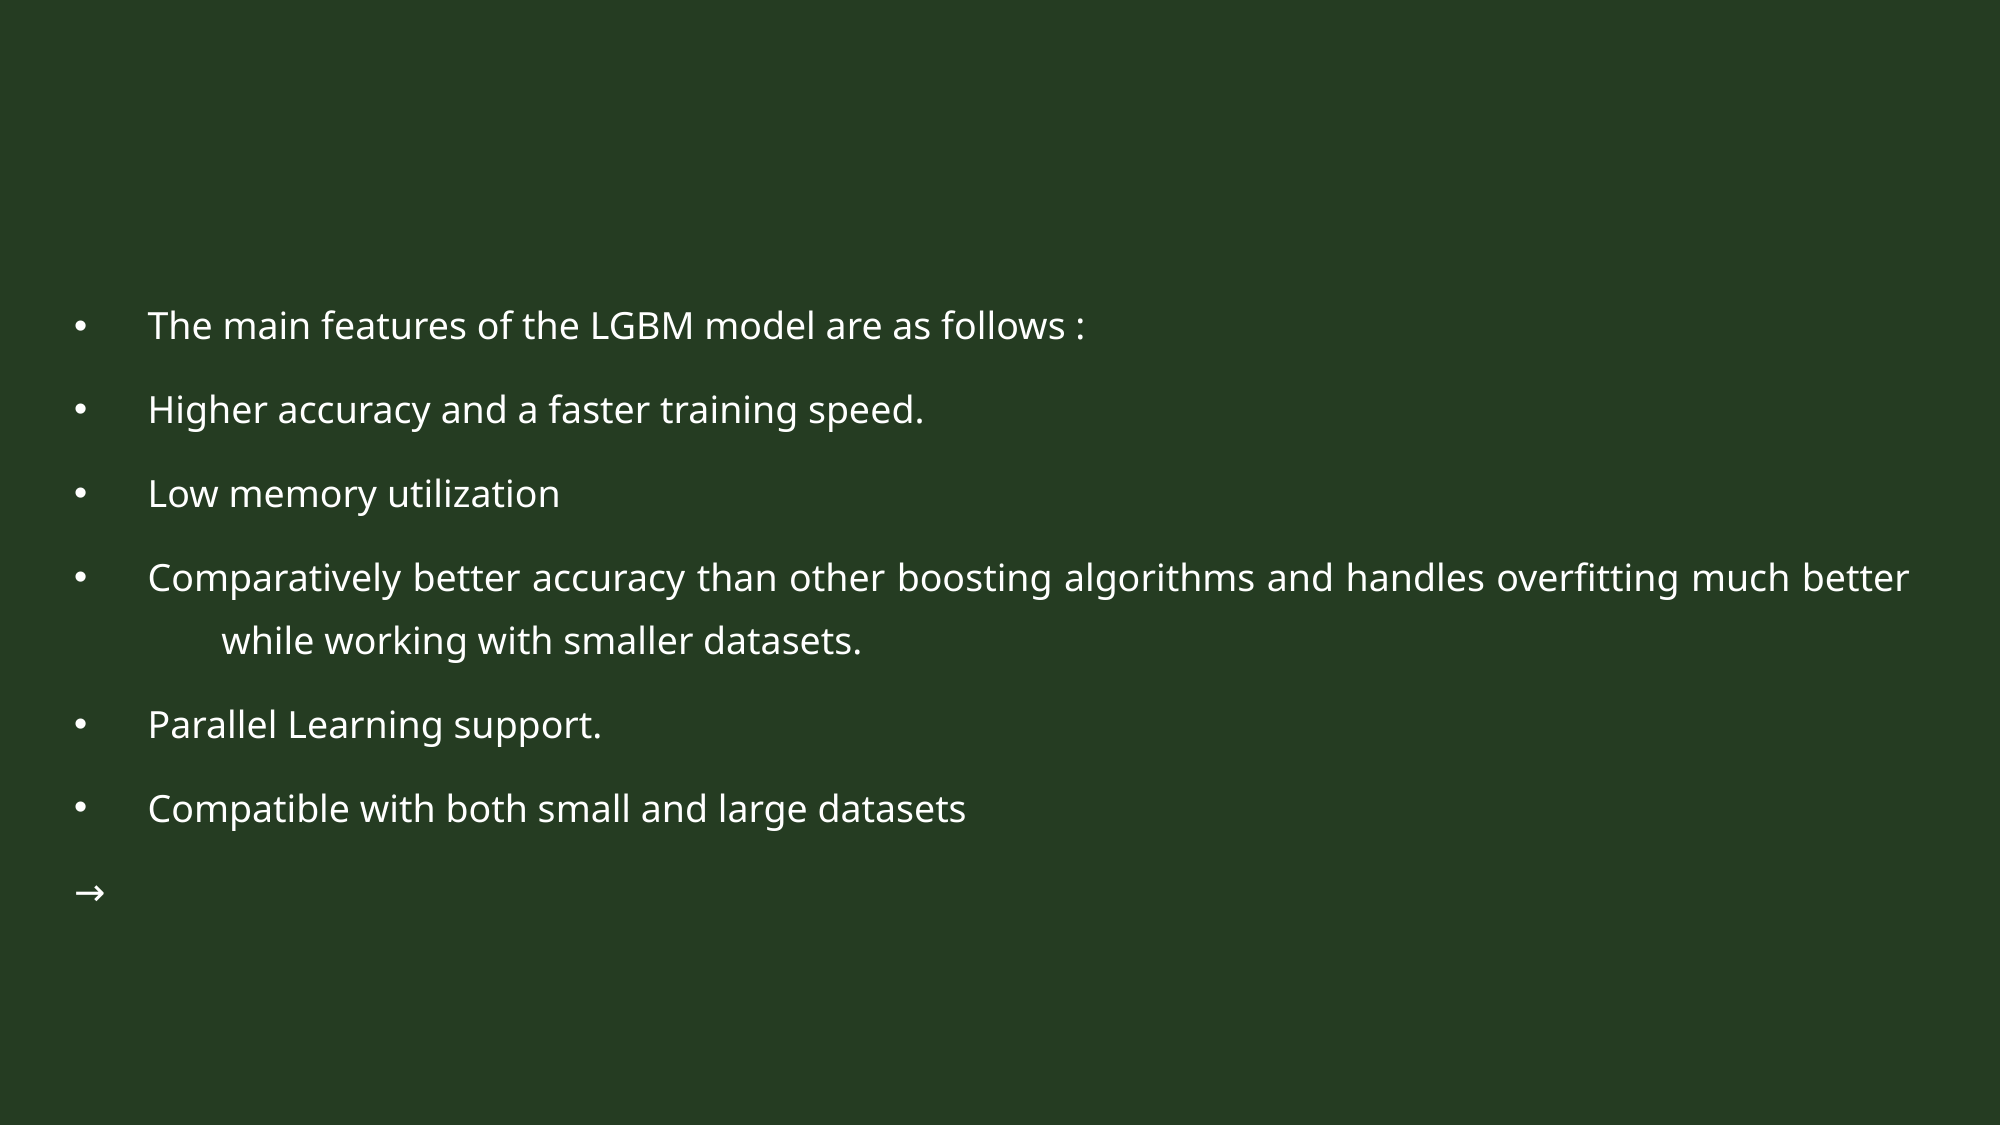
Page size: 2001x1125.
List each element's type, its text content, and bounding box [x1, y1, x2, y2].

list The main features of the LGBM model are as follows : Higher accuracy and a faster training speed. Low memory utilization Comparatively better accuracy than other boosting algorithms and handles overfitting much better while working with smaller datasets. Parallel Learning support. Compatible with both small and large datasets [73, 284, 1927, 906]
